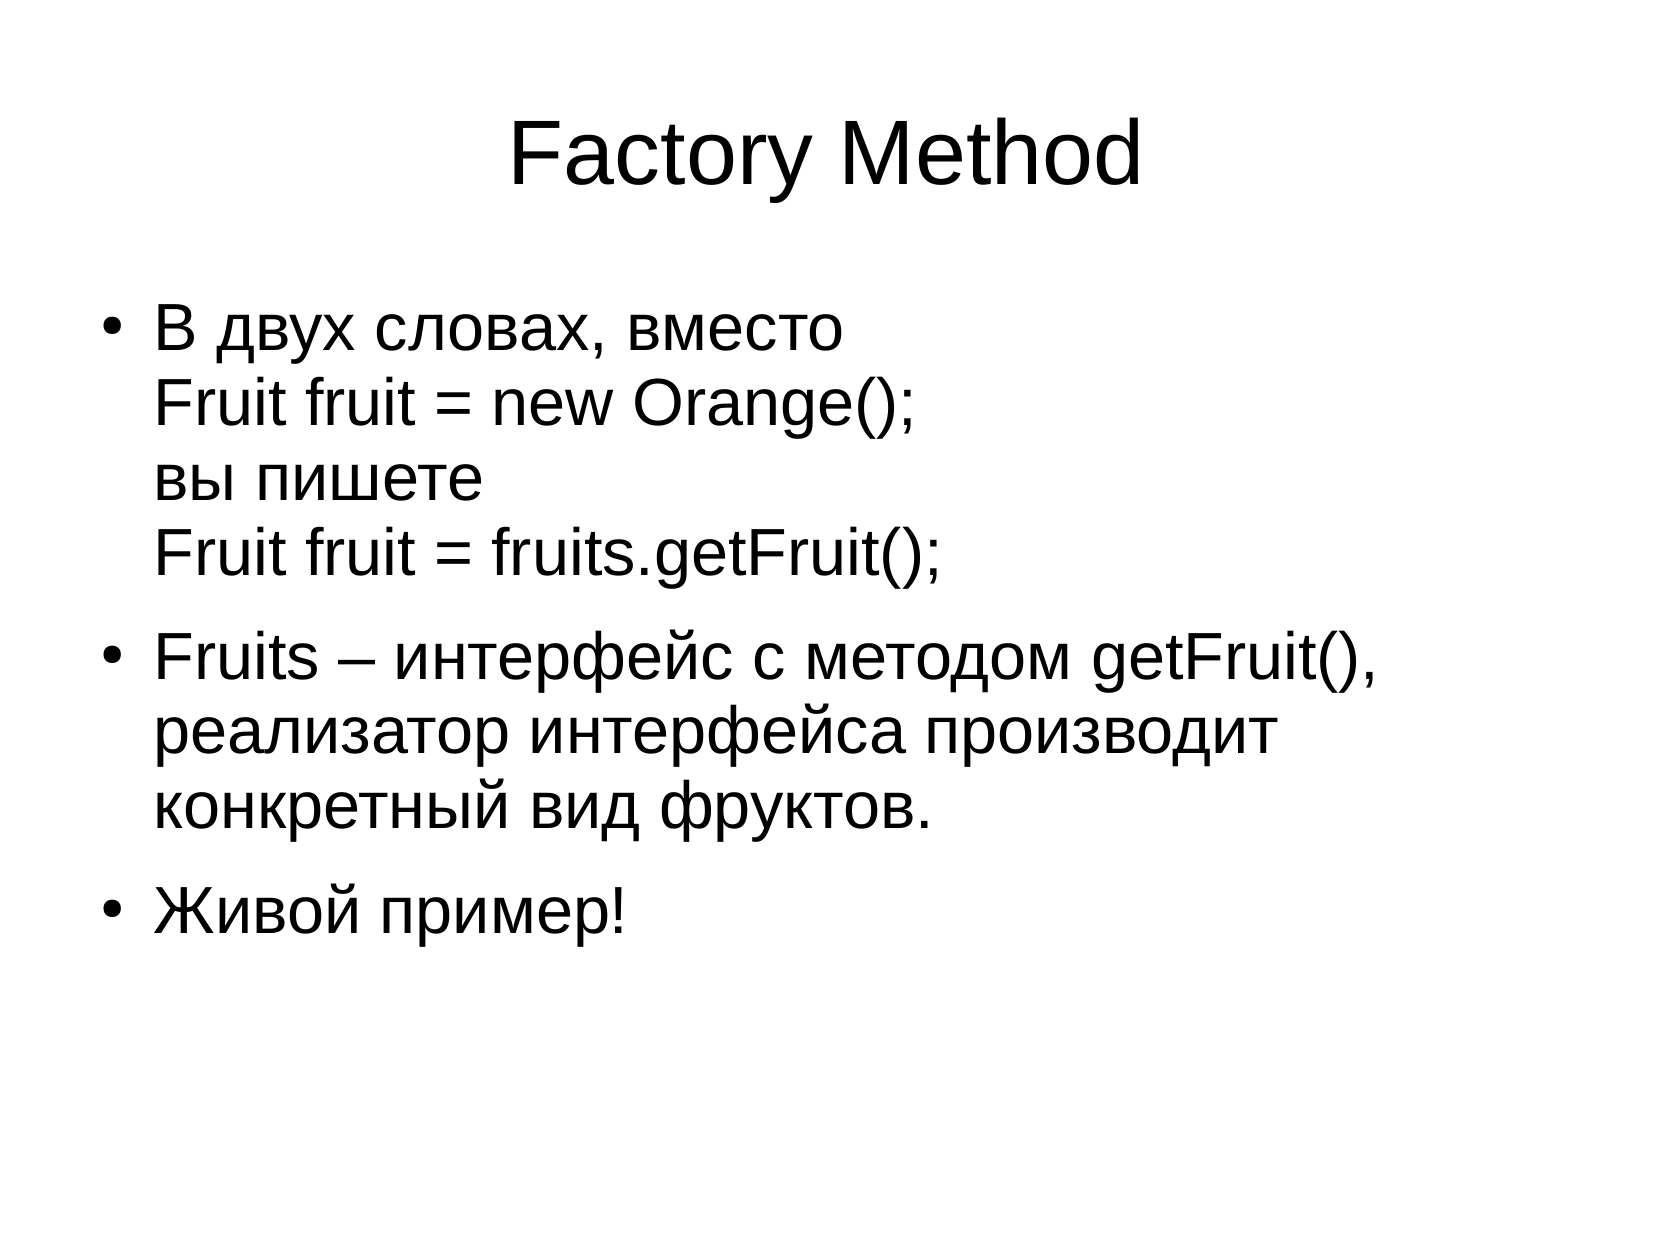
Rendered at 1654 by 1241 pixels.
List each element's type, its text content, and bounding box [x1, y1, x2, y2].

list В двух словах, вместо Fruit fruit = new Orange(); вы пишете Fruit fruit = fruits.getFruit(); Fruits – интерфейс с методом getFruit(), реализатор интерфейса производит конкретный вид фруктов. Живой пример! [82, 290, 1571, 1010]
title Factory Method [82, 49, 1571, 257]
